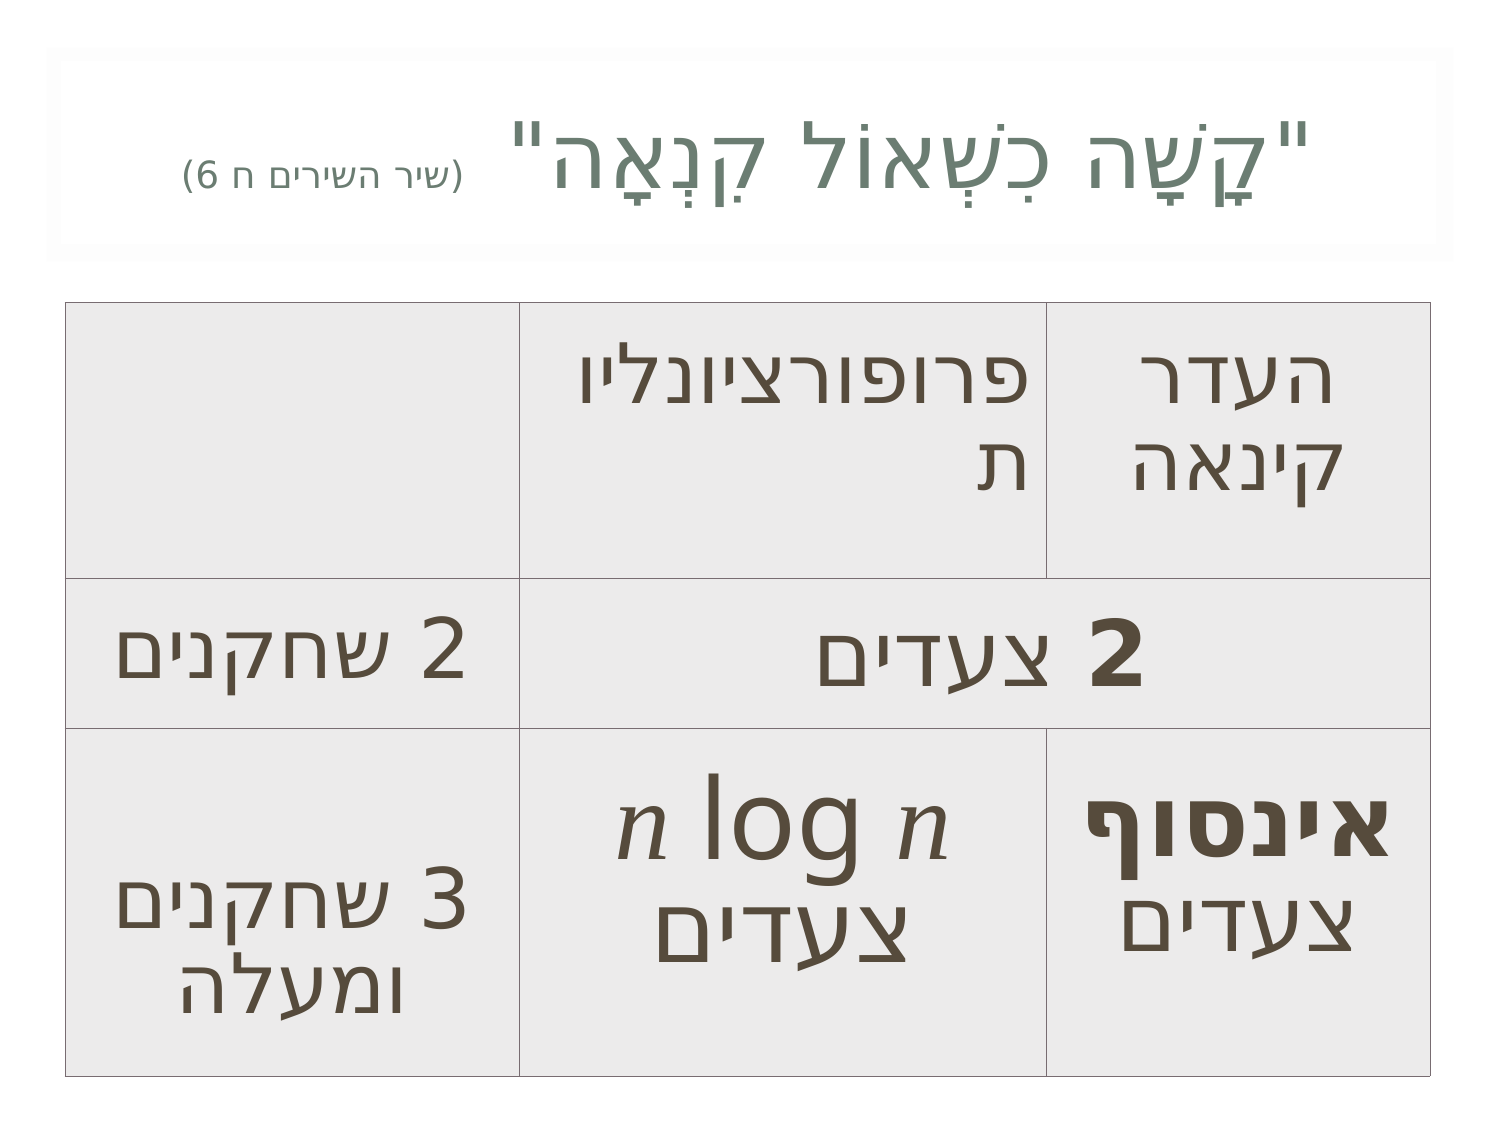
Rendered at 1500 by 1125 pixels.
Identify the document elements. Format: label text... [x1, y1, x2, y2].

table_cell אינסוף צעדים [1047, 729, 1430, 1076]
table_header העדר קינאה [1047, 303, 1430, 578]
text_box "קָשָׁה כִשְׁאוֹל קִנְאָה" (שיר השירים ח 6) [69, 66, 1426, 238]
table_cell n log n צעדים [520, 729, 1046, 1076]
picture [45, 46, 1455, 263]
table_cell 2 שחקנים [66, 579, 519, 728]
table_cell 3 שחקנים ומעלה [66, 729, 519, 1076]
table_header פרופורציונליות [520, 303, 1046, 578]
table_cell 2 צעדים [520, 579, 1430, 728]
table_header [66, 303, 519, 578]
